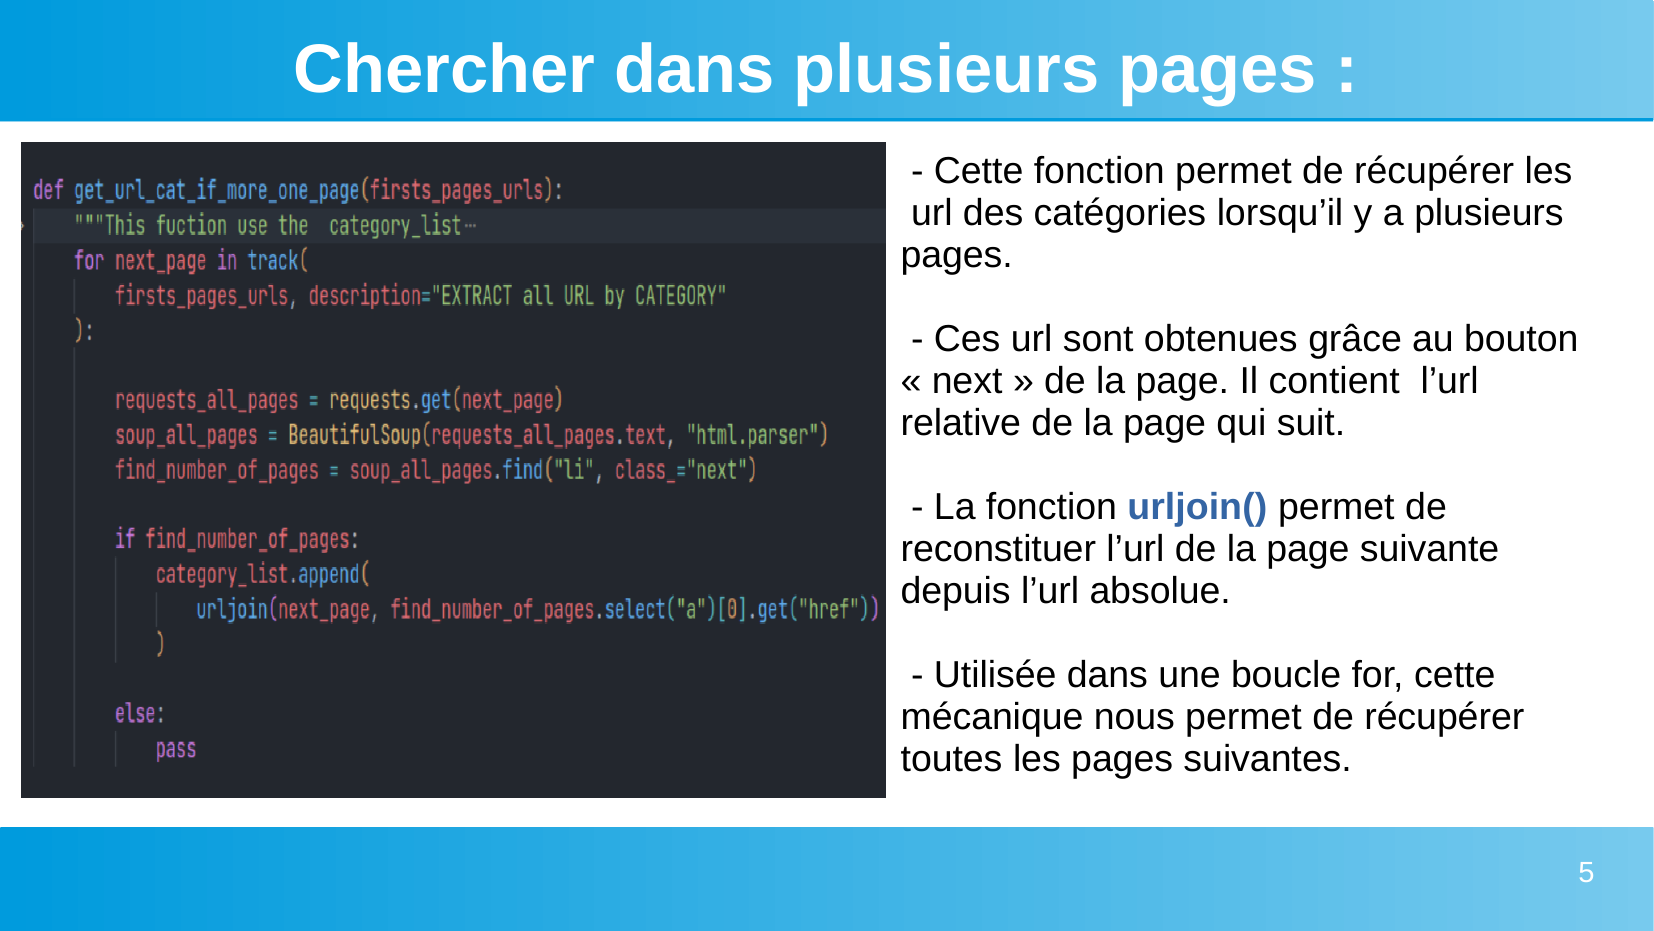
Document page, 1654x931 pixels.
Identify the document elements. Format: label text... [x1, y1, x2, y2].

title Chercher dans plusieurs pages : [59, 29, 1595, 108]
picture [21, 142, 886, 798]
text_box - Cette fonction permet de récupérer les url des catégories lorsqu’il y a plusieurs pages. - Ces url sont obtenues grâce au bouton « next » de la page. Il contient l’url relative de la page qui suit. - La fonction urljoin() permet de reconstituer l’url de la page suivante depuis l’url absolue. - Utilisée dans une boucle for, cette mécanique nous permet de récupérer toutes les pages suivantes. [885, 142, 1595, 768]
